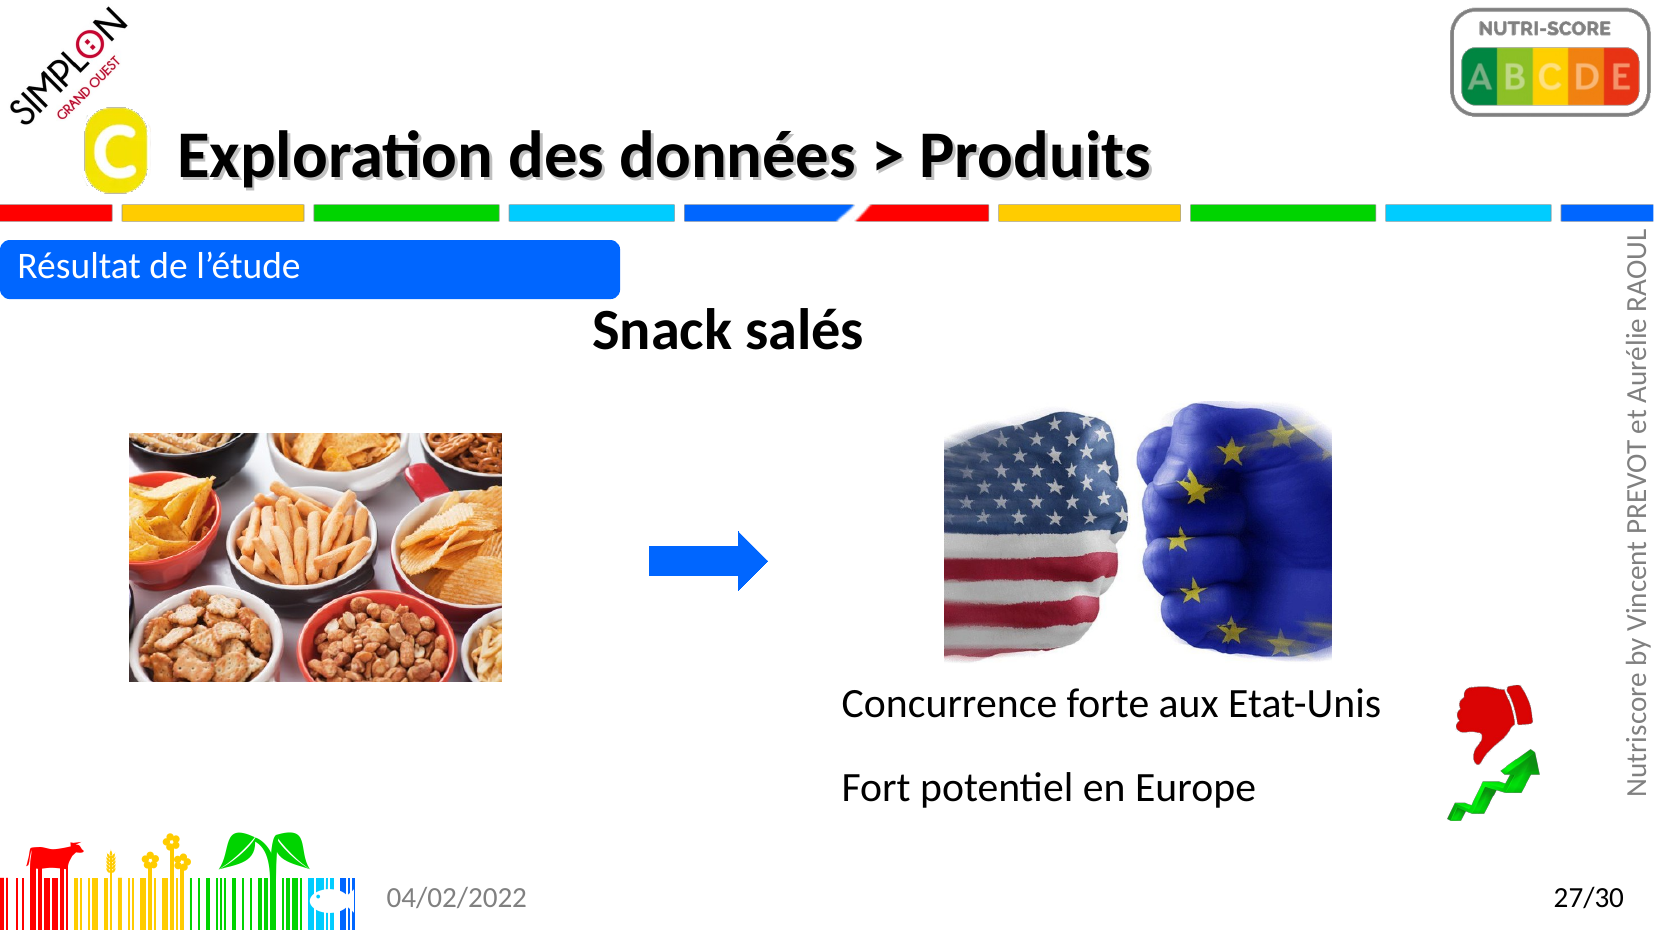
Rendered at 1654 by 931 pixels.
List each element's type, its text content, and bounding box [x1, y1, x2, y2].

picture [82, 106, 151, 195]
text_box Résultat de l’étude [0, 240, 621, 300]
picture [2, 2, 147, 147]
text_box Concurrence forte aux Etat-Unis Fort potentiel en Europe [826, 679, 1447, 862]
text_box [649, 531, 768, 591]
picture [129, 433, 502, 682]
picture [1446, 679, 1540, 821]
text_box Snack salés [536, 298, 921, 372]
picture [1448, 4, 1654, 119]
title Exploration des données > Produits [177, 108, 1571, 213]
picture [0, 826, 355, 930]
picture [944, 401, 1332, 665]
picture [0, 200, 1654, 225]
